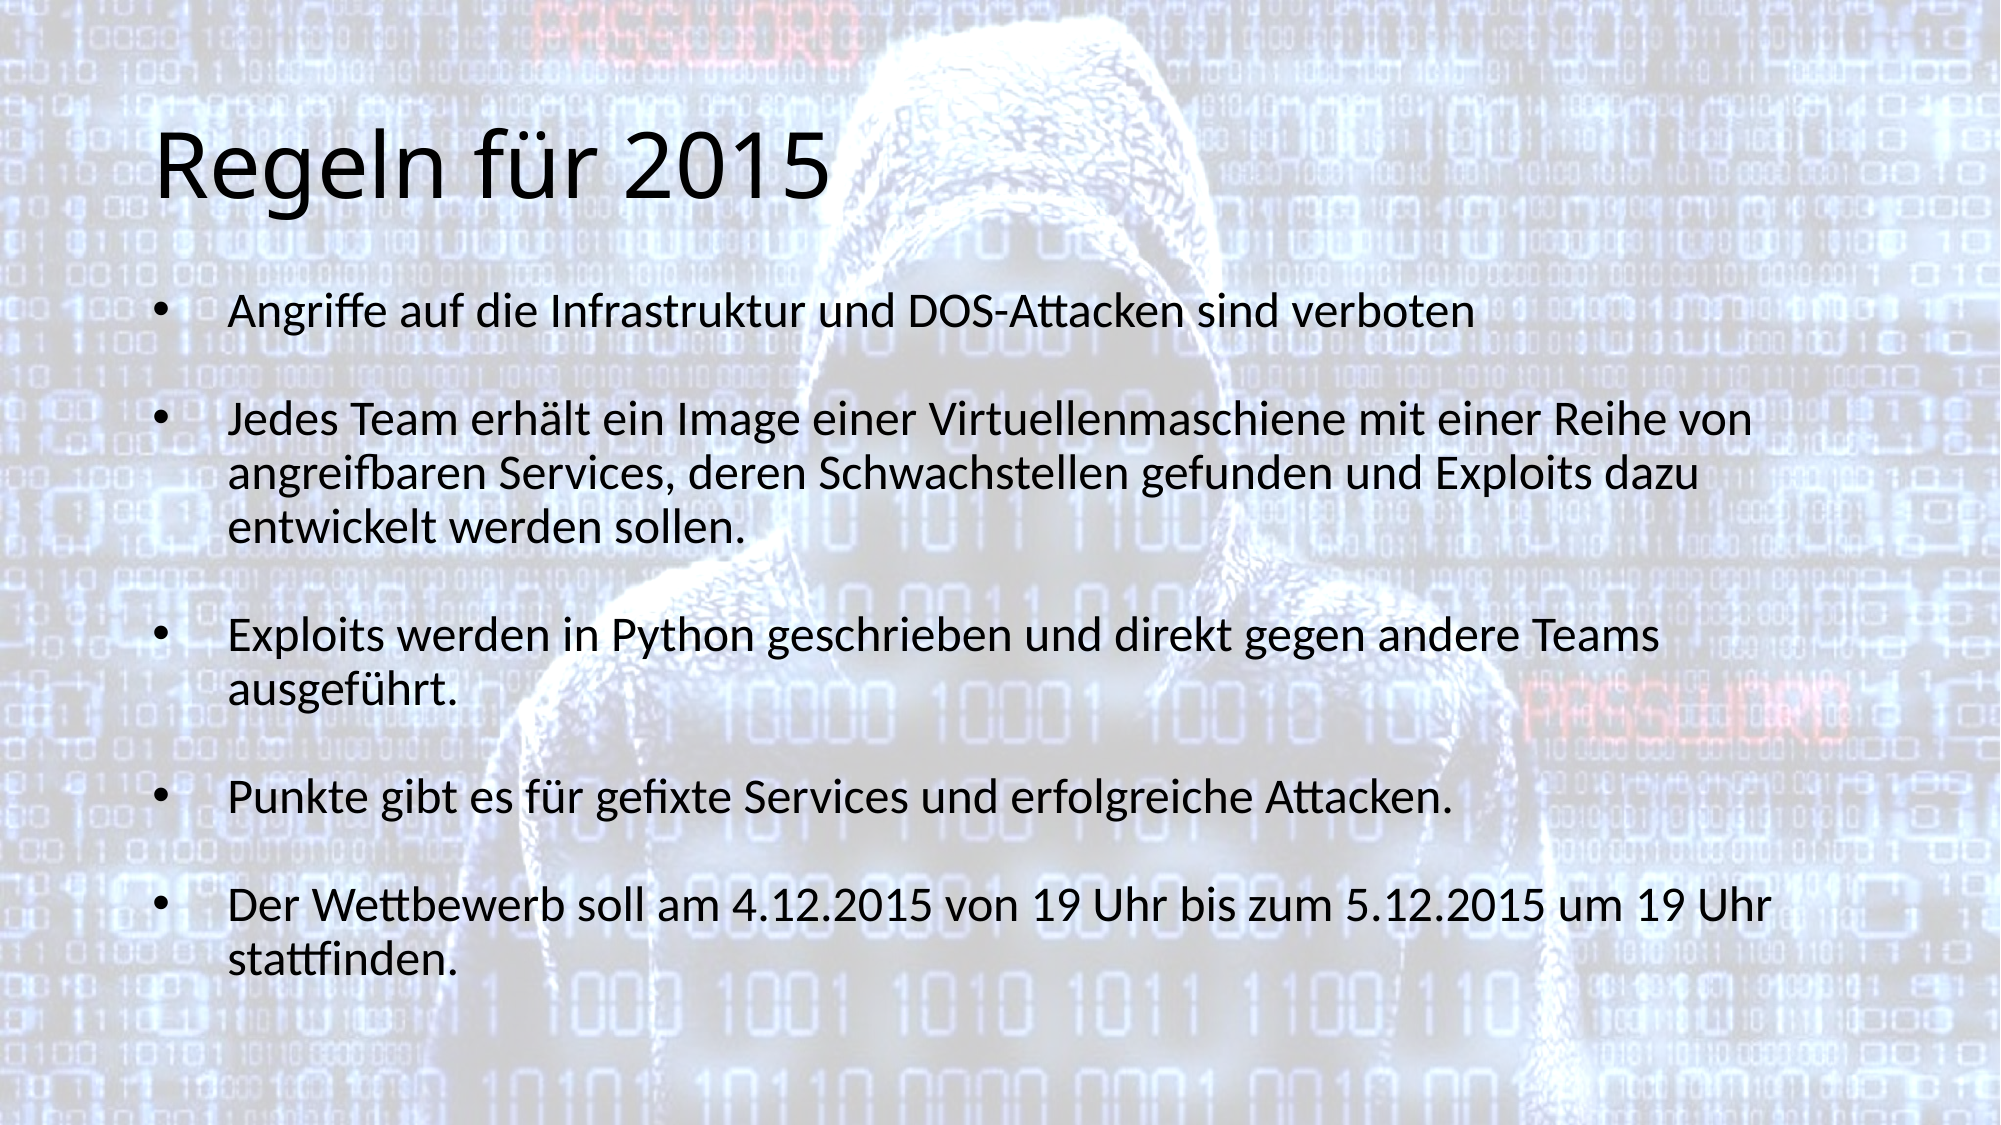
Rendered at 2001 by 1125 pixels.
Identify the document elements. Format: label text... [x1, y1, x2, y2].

text_box Regeln für 2015 [137, 59, 1863, 277]
text_box Angriffe auf die Infrastruktur und DOS-Attacken sind verboten Jedes Team erhält ein Image einer Virtuellenmaschiene mit einer Reihe von angreifbaren Services, deren Schwachstellen gefunden und Exploits dazu entwickelt werden sollen. Exploits werden in Python geschrieben und direkt gegen andere Teams ausgeführt. Punkte gibt es für gefixte Services und erfolgreiche Attacken. Der Wettbewerb soll am 4.12.2015 von 19 Uhr bis zum 5.12.2015 um 19 Uhr stattfinden. [137, 277, 1863, 1014]
picture [0, 0, 2000, 1125]
